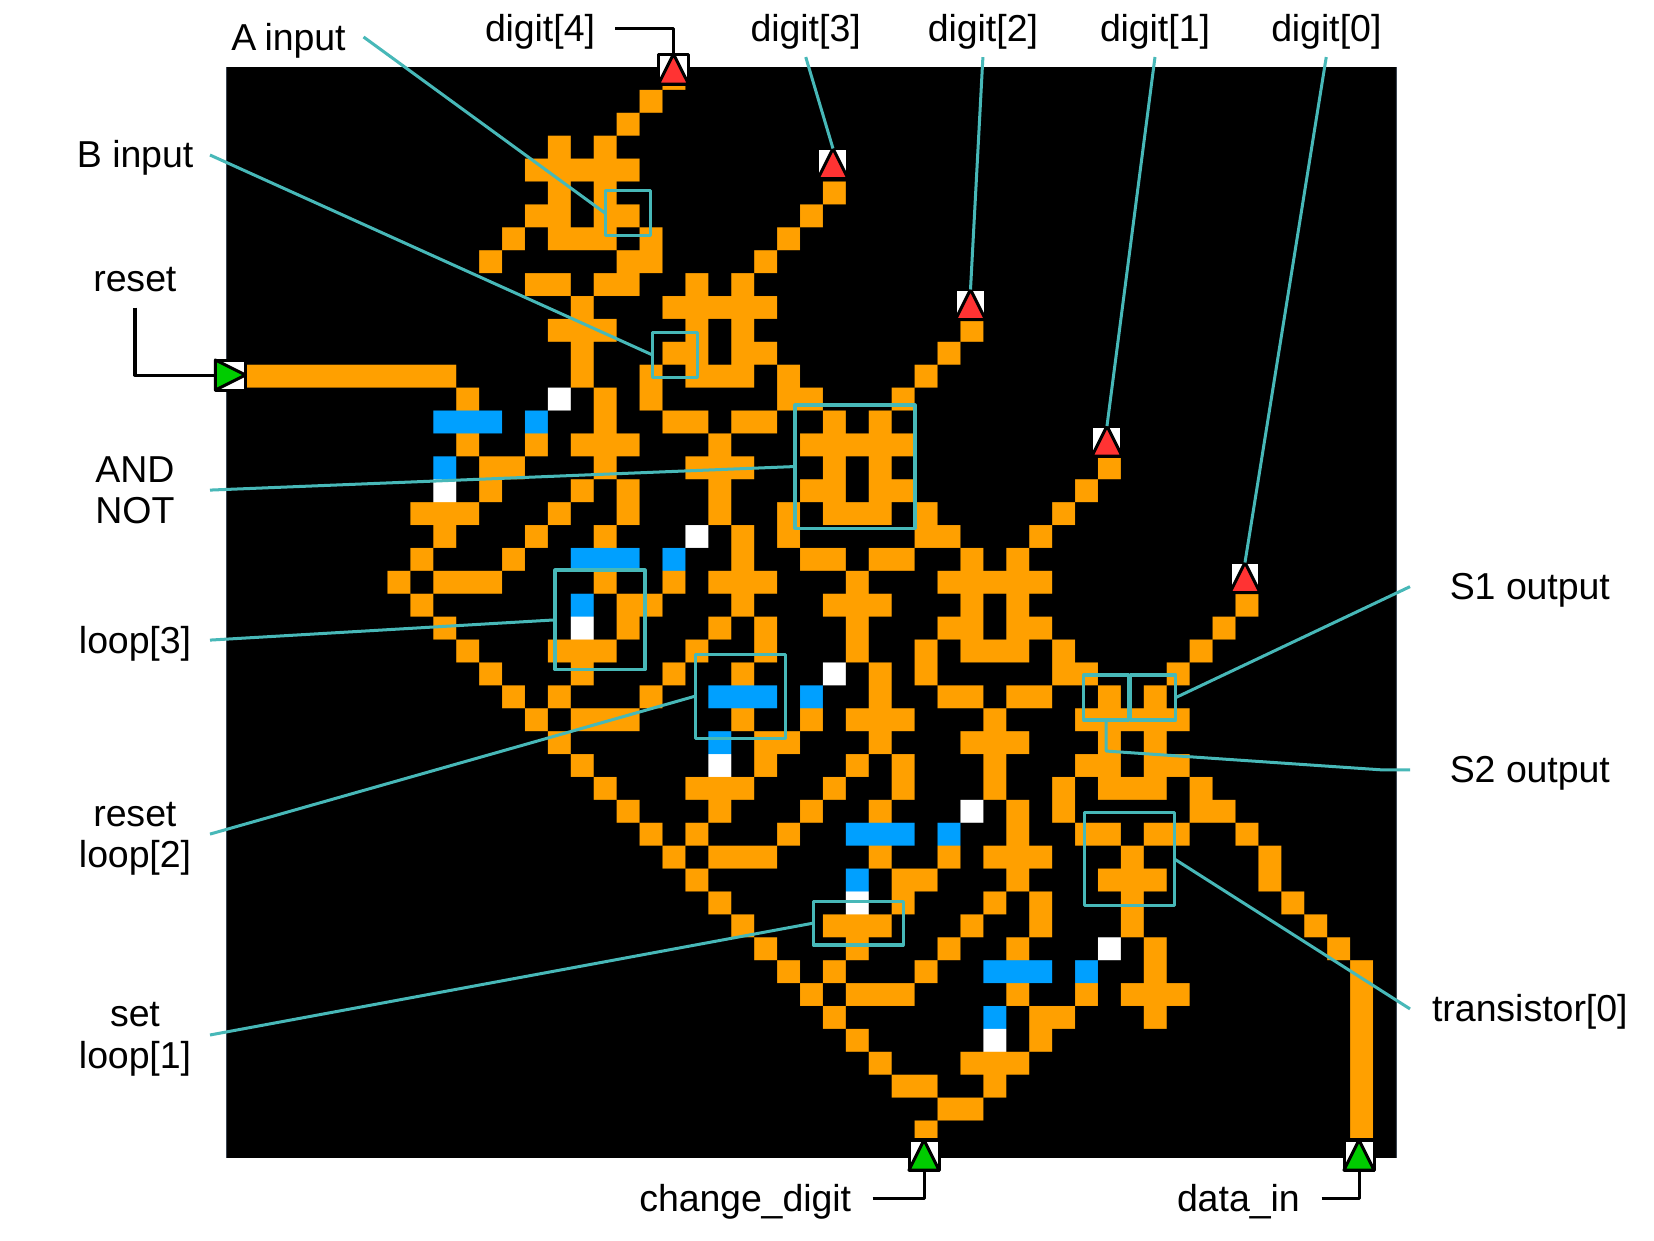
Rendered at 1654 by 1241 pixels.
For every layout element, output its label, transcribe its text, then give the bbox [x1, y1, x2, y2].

picture [697, 656, 784, 737]
text_box B input [60, 126, 211, 184]
picture [226, 67, 1397, 1158]
text_box [658, 54, 689, 85]
text_box digit[4] [465, 0, 616, 57]
text_box [1343, 1140, 1375, 1171]
text_box [817, 148, 849, 179]
text_box digit[1] [1080, 0, 1231, 57]
picture [815, 903, 902, 943]
text_box reset loop[2] [60, 784, 211, 884]
text_box transistor[0] [1410, 980, 1651, 1038]
text_box reset [60, 250, 211, 308]
text_box set loop[1] [60, 985, 211, 1085]
text_box change_digit [617, 1170, 873, 1227]
text_box [955, 289, 986, 320]
text_box digit[0] [1251, 0, 1402, 58]
text_box loop[3] [60, 611, 211, 669]
text_box AND NOT [60, 440, 211, 540]
text_box [215, 360, 246, 391]
text_box [908, 1140, 940, 1171]
picture [1086, 814, 1173, 904]
text_box data_in [1155, 1170, 1322, 1228]
picture [607, 192, 649, 234]
picture [1132, 677, 1174, 718]
text_box digit[3] [730, 0, 881, 58]
picture [557, 572, 643, 668]
text_box A input [213, 8, 364, 66]
picture [654, 334, 696, 376]
text_box S1 output [1410, 558, 1651, 616]
picture [797, 407, 913, 527]
text_box digit[2] [907, 0, 1058, 58]
text_box S2 output [1410, 741, 1651, 799]
text_box [1091, 426, 1123, 457]
picture [1108, 595, 1397, 768]
picture [1085, 677, 1127, 718]
text_box [1230, 562, 1261, 593]
